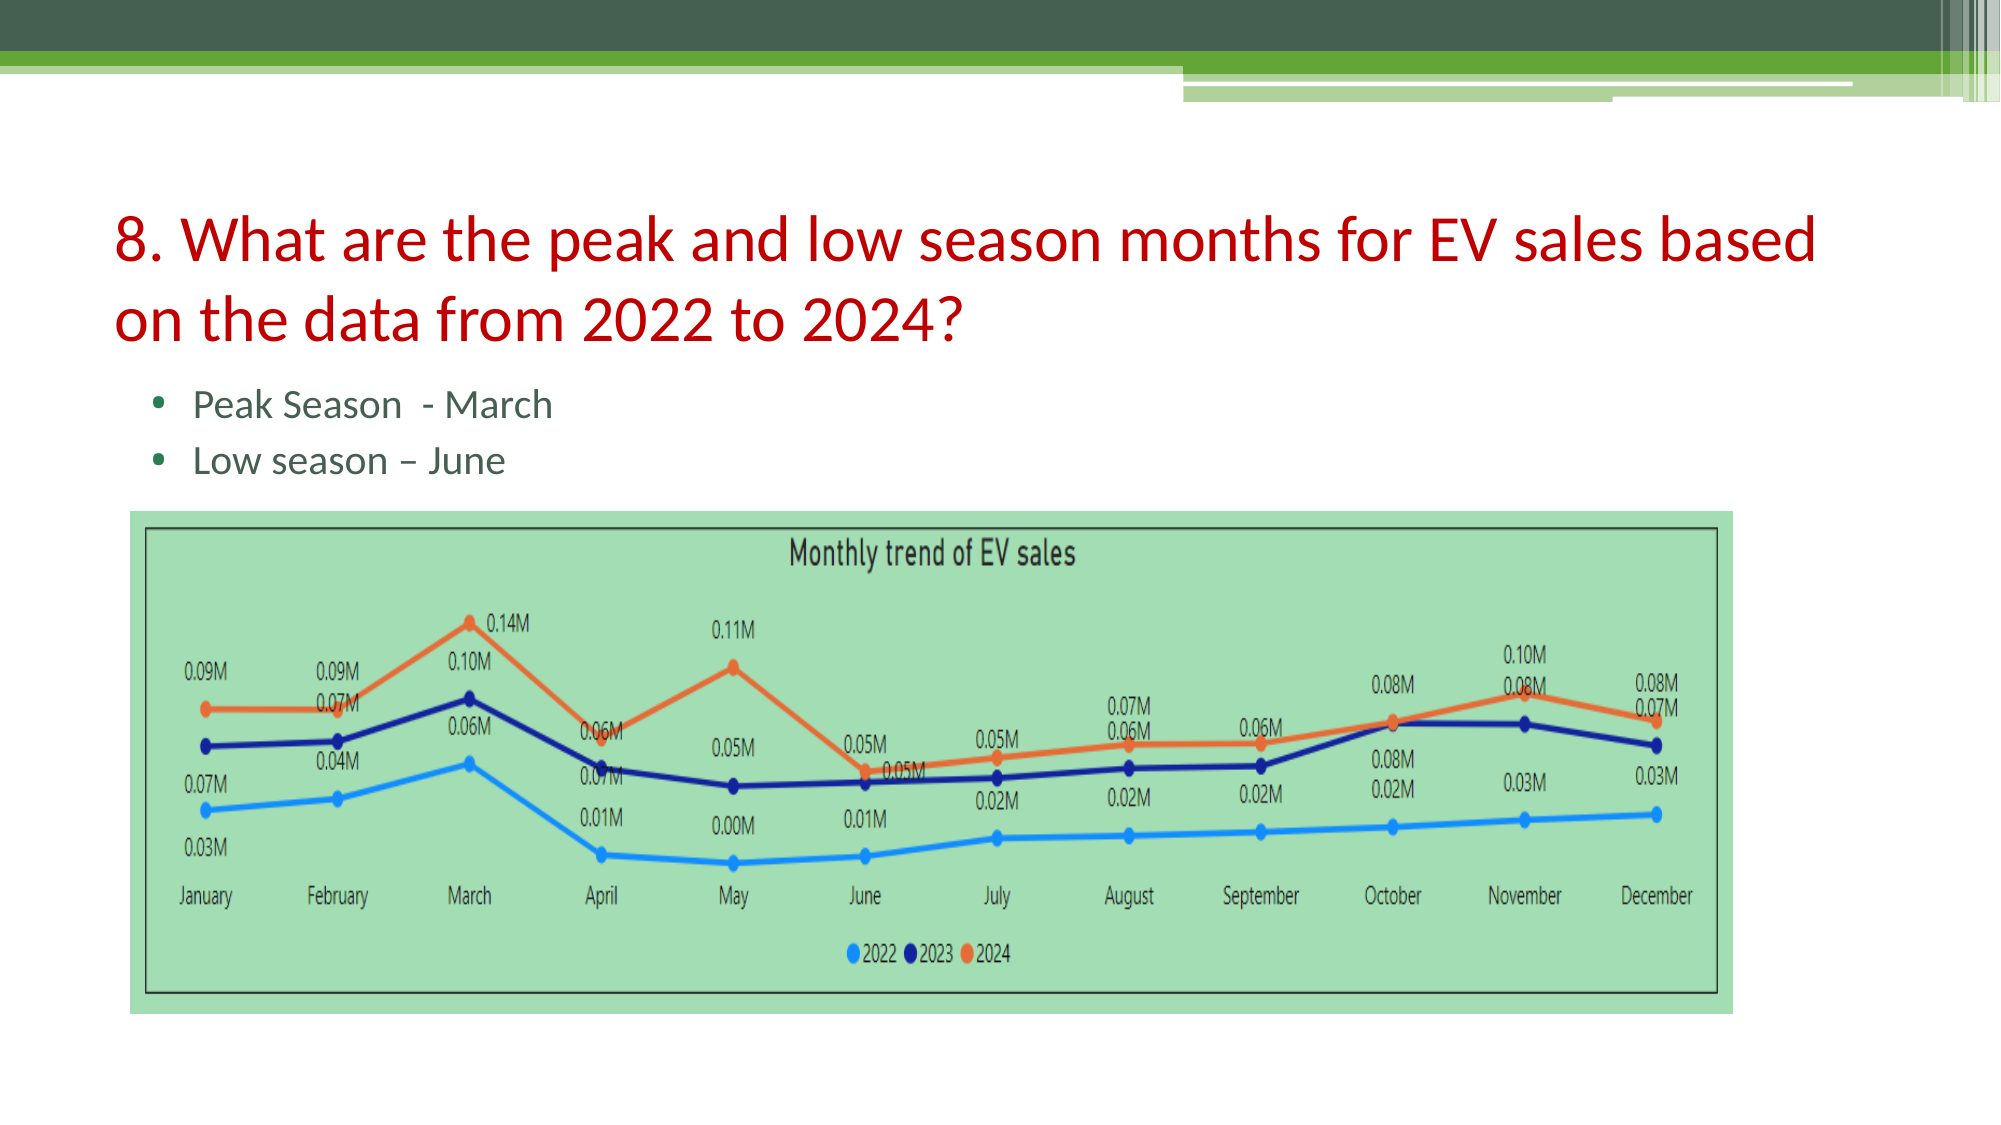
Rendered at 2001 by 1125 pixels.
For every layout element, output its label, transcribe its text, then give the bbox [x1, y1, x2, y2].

picture [130, 511, 1733, 1014]
list Peak Season - March Low season – June [99, 368, 984, 1082]
title 8. What are the peak and low season months for EV sales based on the data from 2022 to 2024? [99, 187, 1900, 363]
